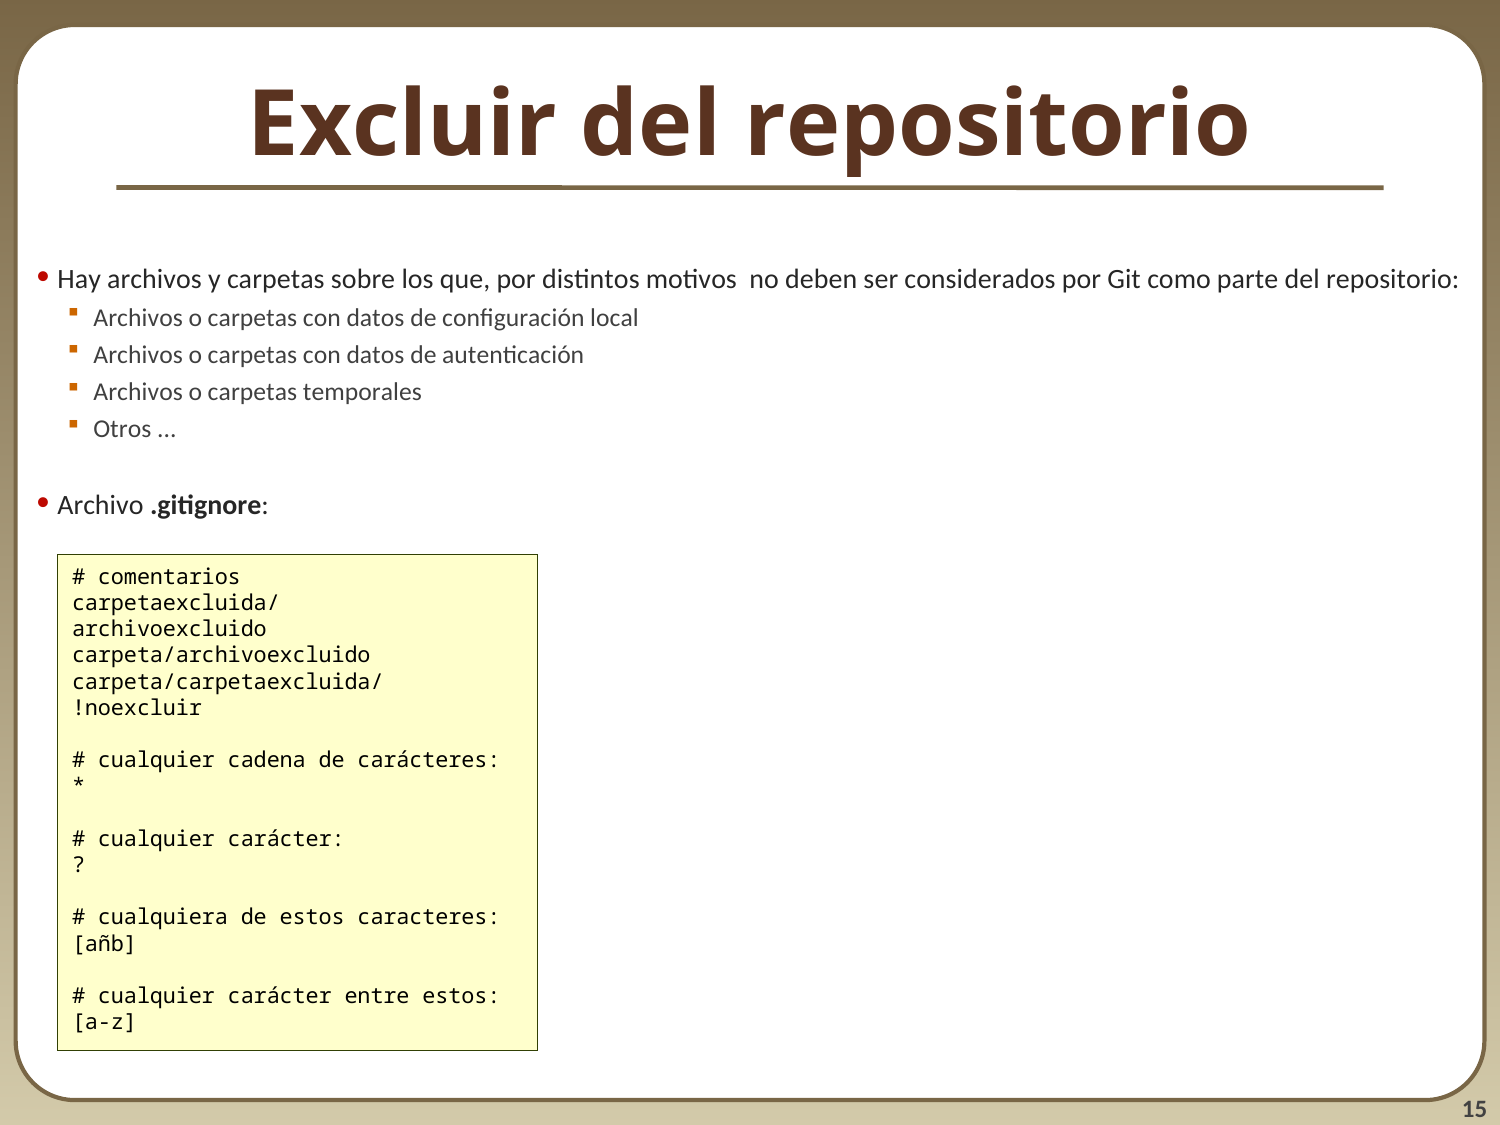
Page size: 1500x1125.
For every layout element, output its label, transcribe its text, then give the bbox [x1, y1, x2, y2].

title Excluir del repositorio [0, 24, 1500, 212]
list Hay archivos y carpetas sobre los que, por distintos motivos no deben ser considerados por Git como parte del repositorio: Archivos o carpetas con datos de configuración local Archivos o carpetas con datos de autenticación Archivos o carpetas temporales Otros ... Archivo .gitignore: [0, 212, 1500, 555]
text_box # comentarios carpetaexcluida/ archivoexcluido carpeta/archivoexcluido carpeta/carpetaexcluida/ !noexcluir # cualquier cadena de carácteres: * # cualquier carácter: ? # cualquiera de estos caracteres: [añb] # cualquier carácter entre estos: [a-z] [57, 554, 538, 1051]
